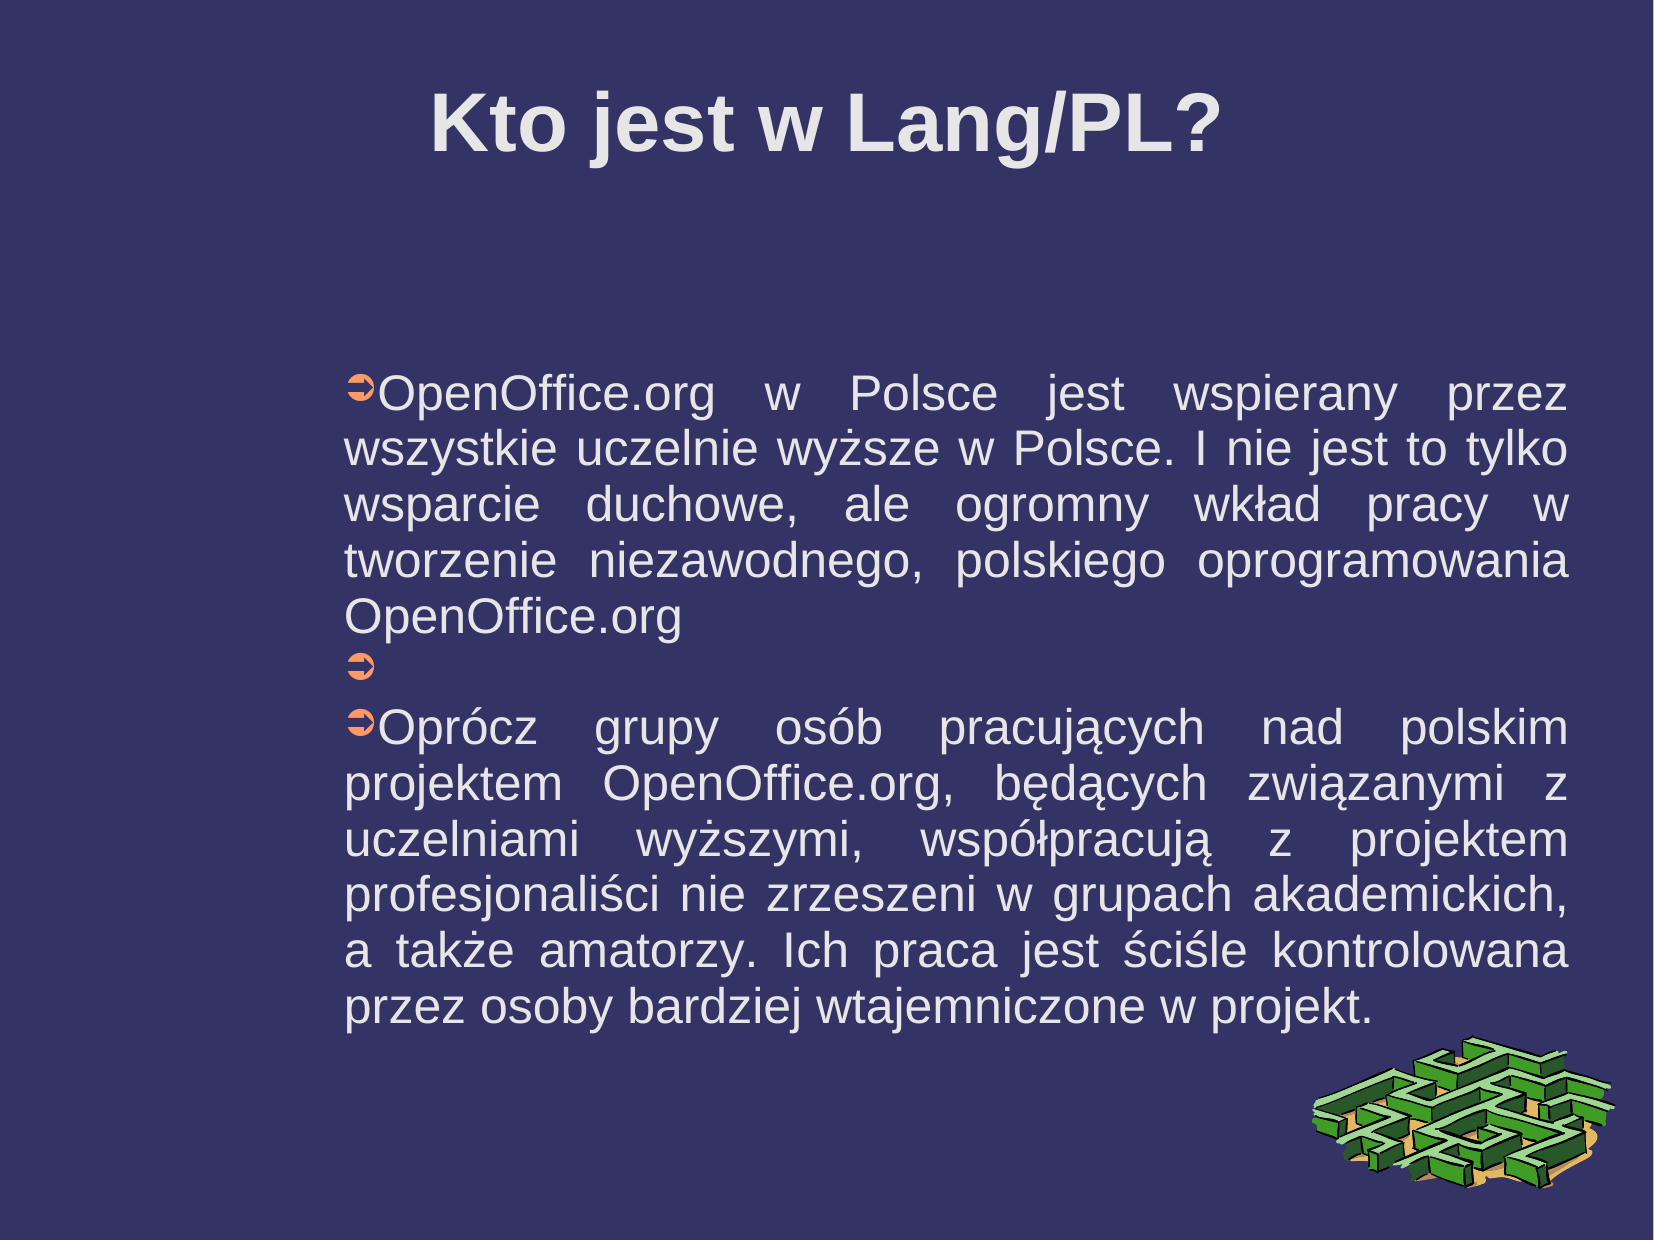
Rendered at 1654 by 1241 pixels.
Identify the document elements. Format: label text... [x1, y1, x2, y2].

list OpenOffice.org w Polsce jest wspierany przez wszystkie uczelnie wyższe w Polsce. I nie jest to tylko wsparcie duchowe, ale ogromny wkład pracy w tworzenie niezawodnego, polskiego oprogramowania OpenOffice.org Oprócz grupy osób pracujących nad polskim projektem OpenOffice.org, będących związanymi z uczelniami wyższymi, współpracują z projektem profesjonaliści nie zrzeszeni w grupach akademickich, a także amatorzy. Ich praca jest ściśle kontrolowana przez osoby bardziej wtajemniczone w projekt. [178, 364, 1570, 1147]
title Kto jest w Lang/PL? [121, 19, 1534, 227]
